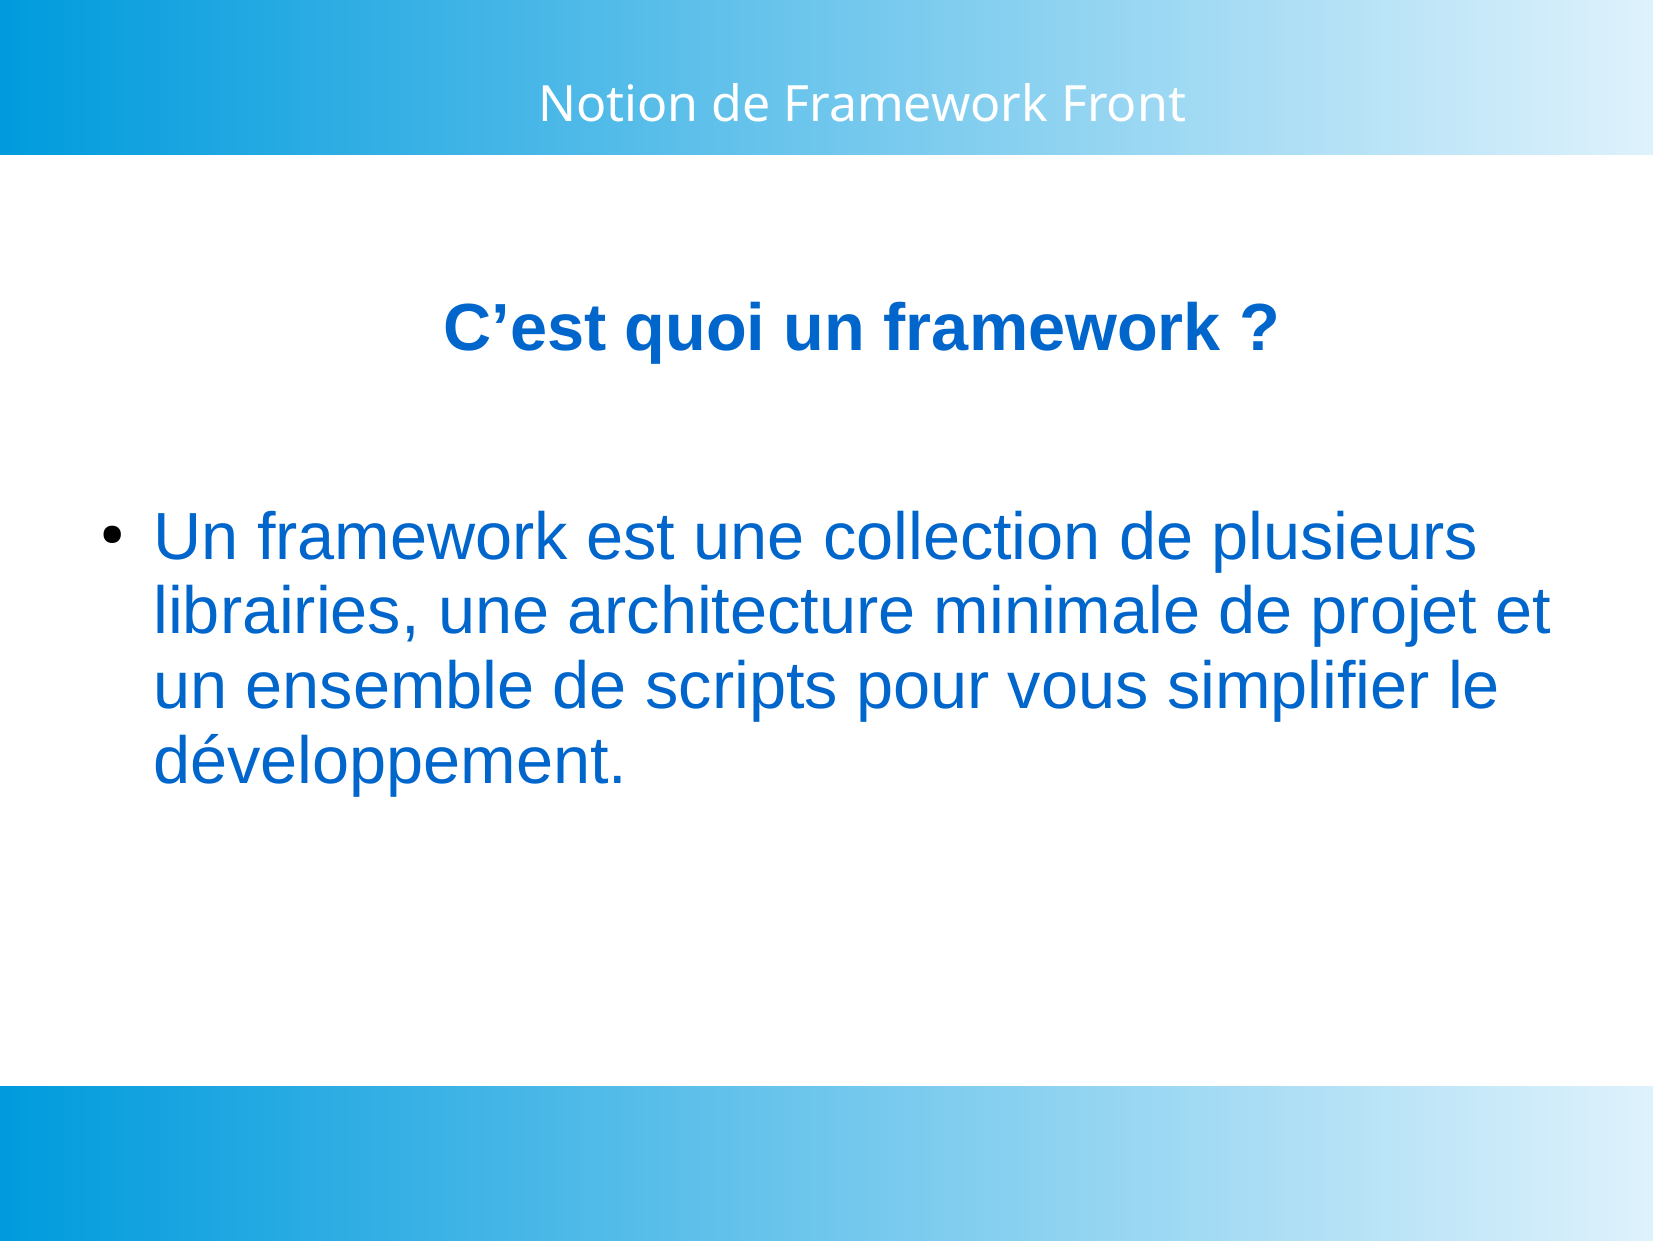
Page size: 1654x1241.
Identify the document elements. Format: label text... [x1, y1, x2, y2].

list C’est quoi un framework ? Un framework est une collection de plusieurs librairies, une architecture minimale de projet et un ensemble de scripts pour vous simplifier le développement. [82, 290, 1571, 1010]
title Notion de Framework Front [82, 49, 1571, 155]
